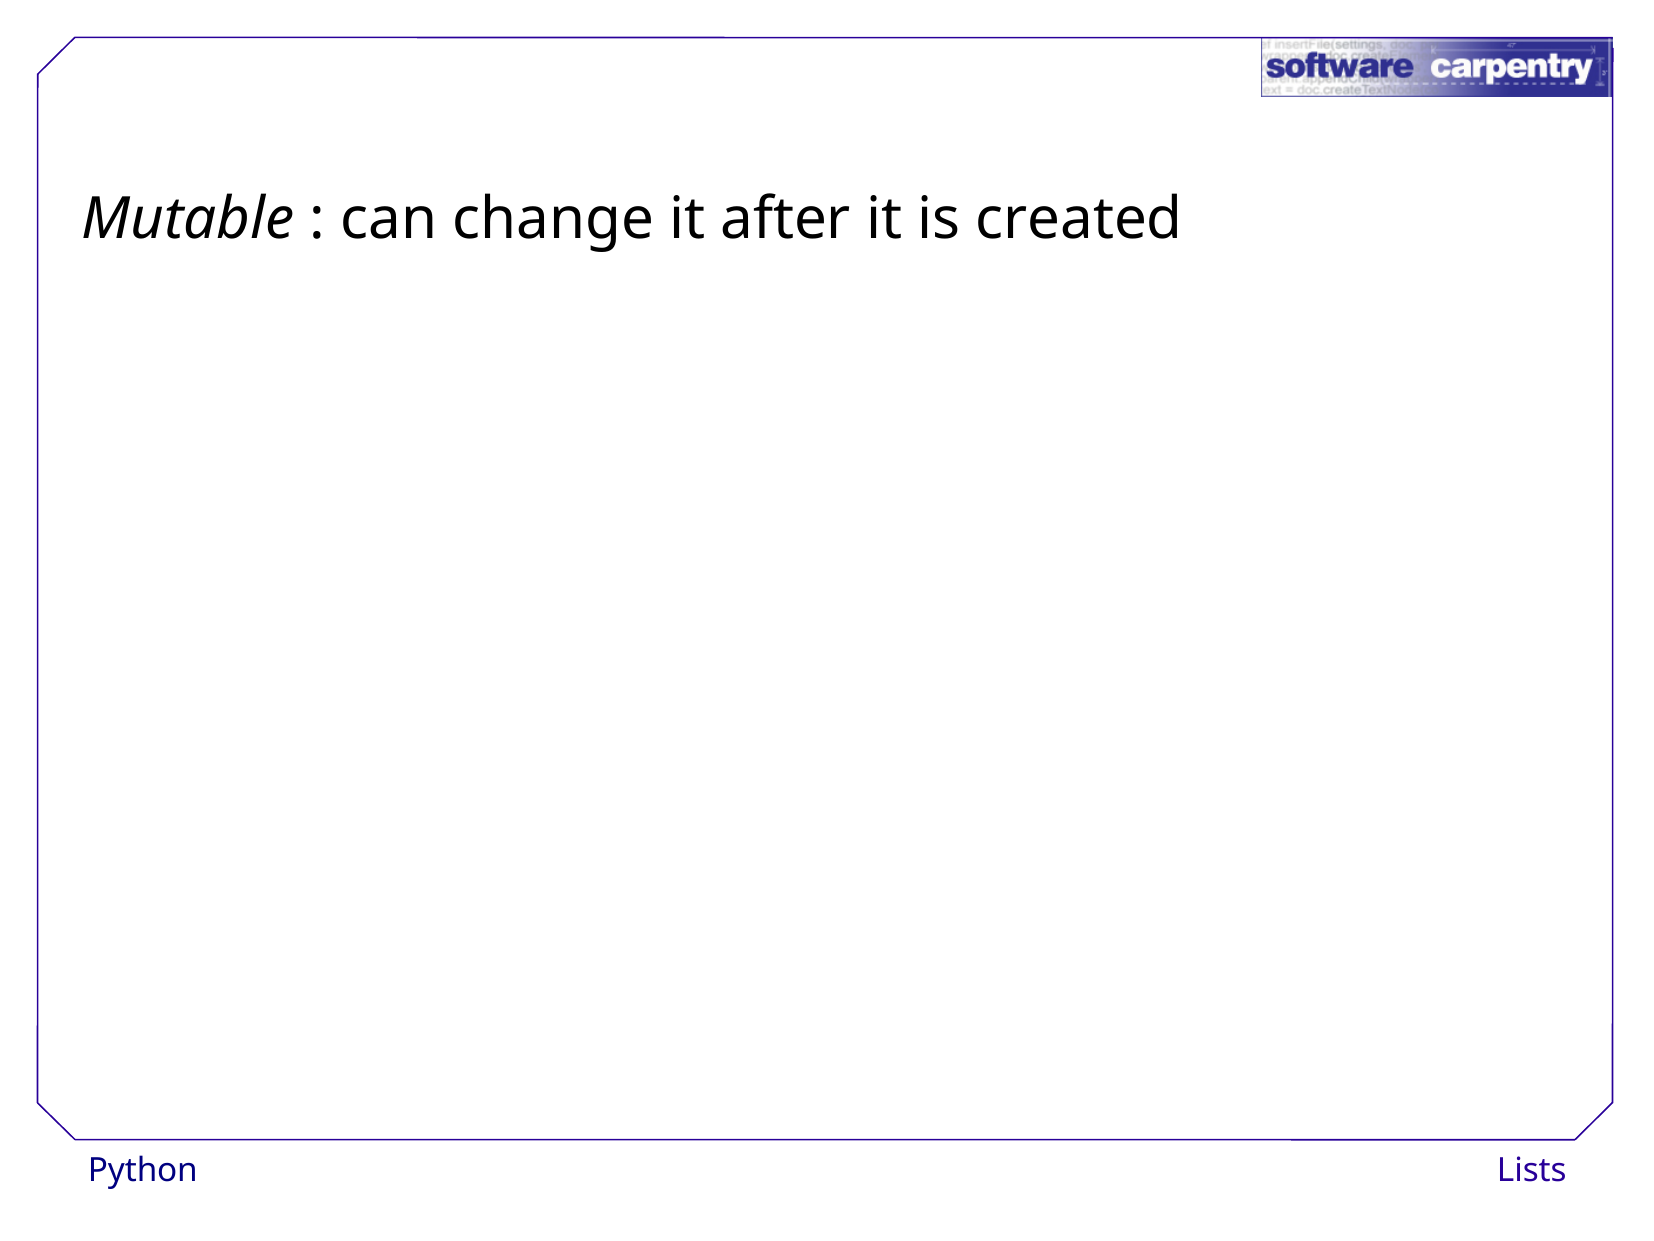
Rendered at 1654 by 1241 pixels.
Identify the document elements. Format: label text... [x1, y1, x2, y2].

text_box Mutable : can change it after it is created [67, 138, 1348, 259]
picture [1261, 39, 1613, 97]
